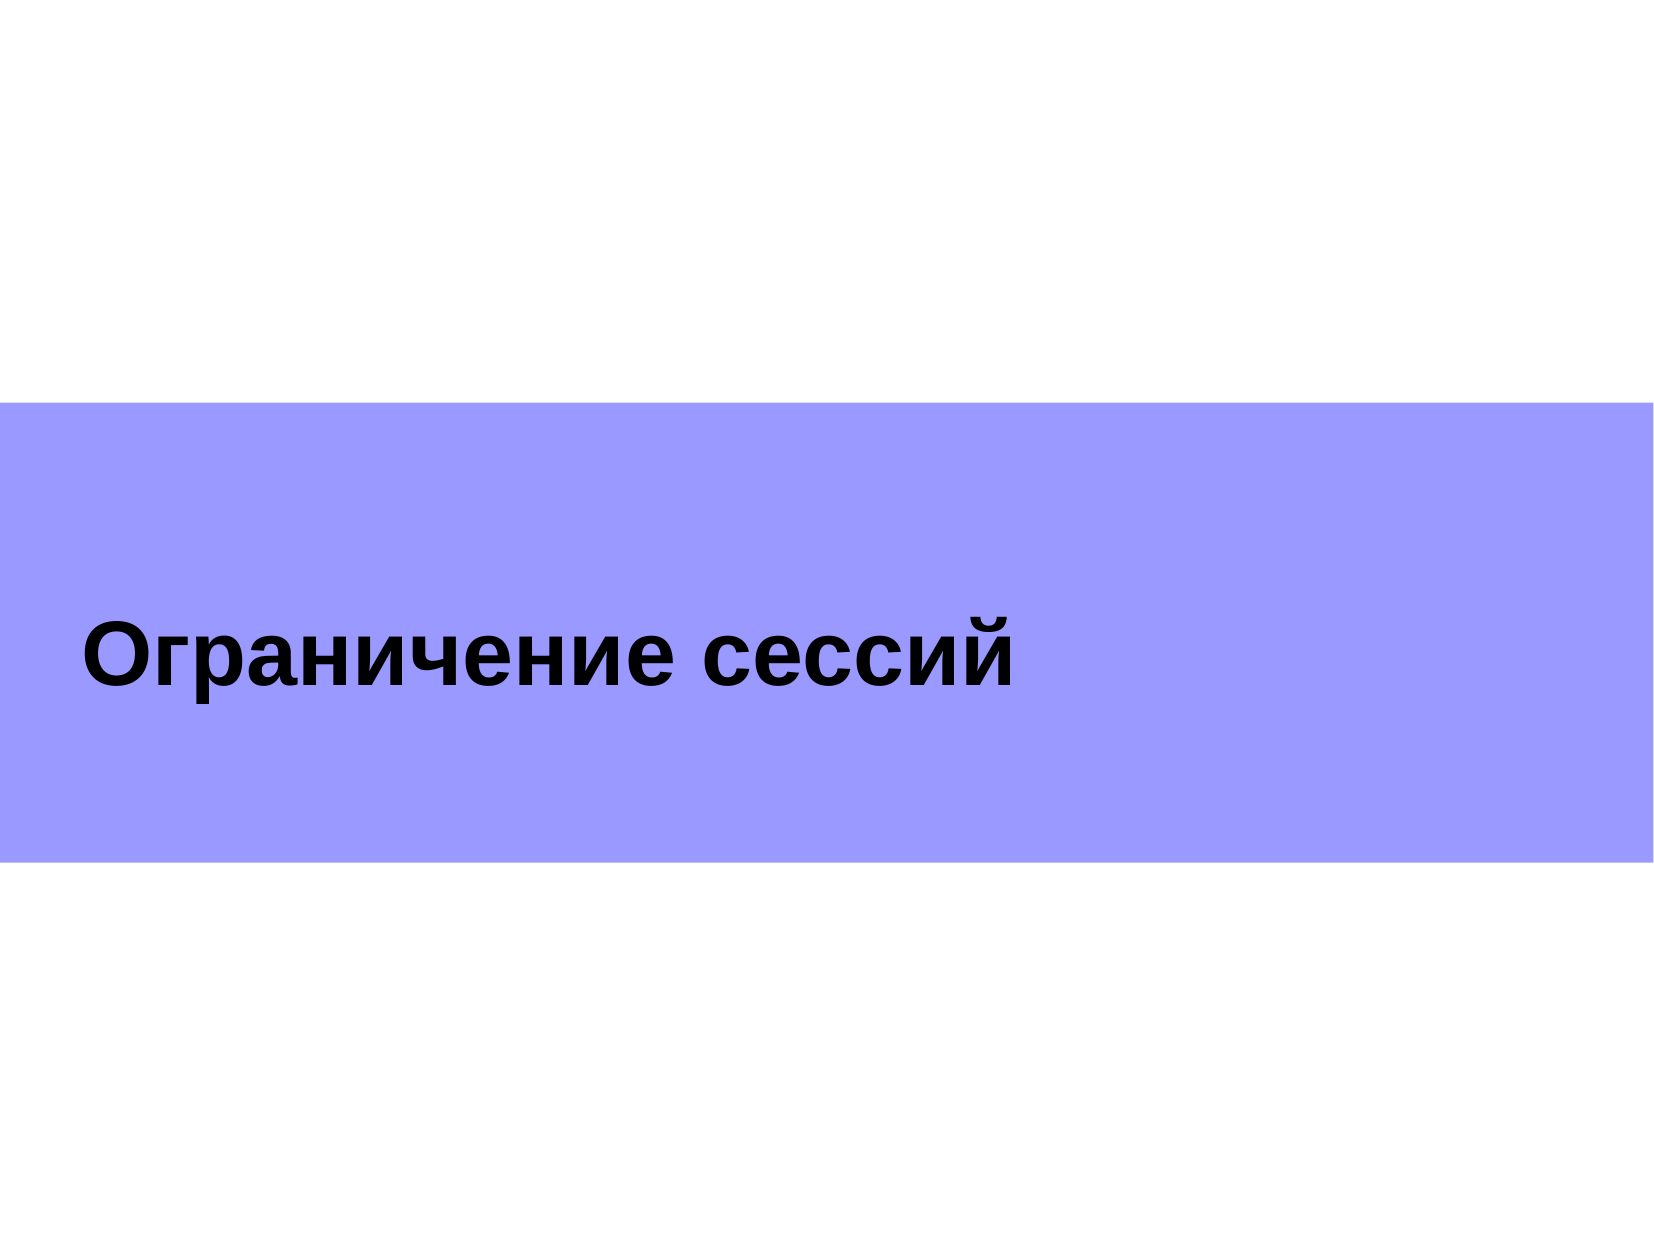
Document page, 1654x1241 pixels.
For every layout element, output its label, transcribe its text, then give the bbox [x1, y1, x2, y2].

text_box Ограничение сессий [67, 600, 1530, 772]
